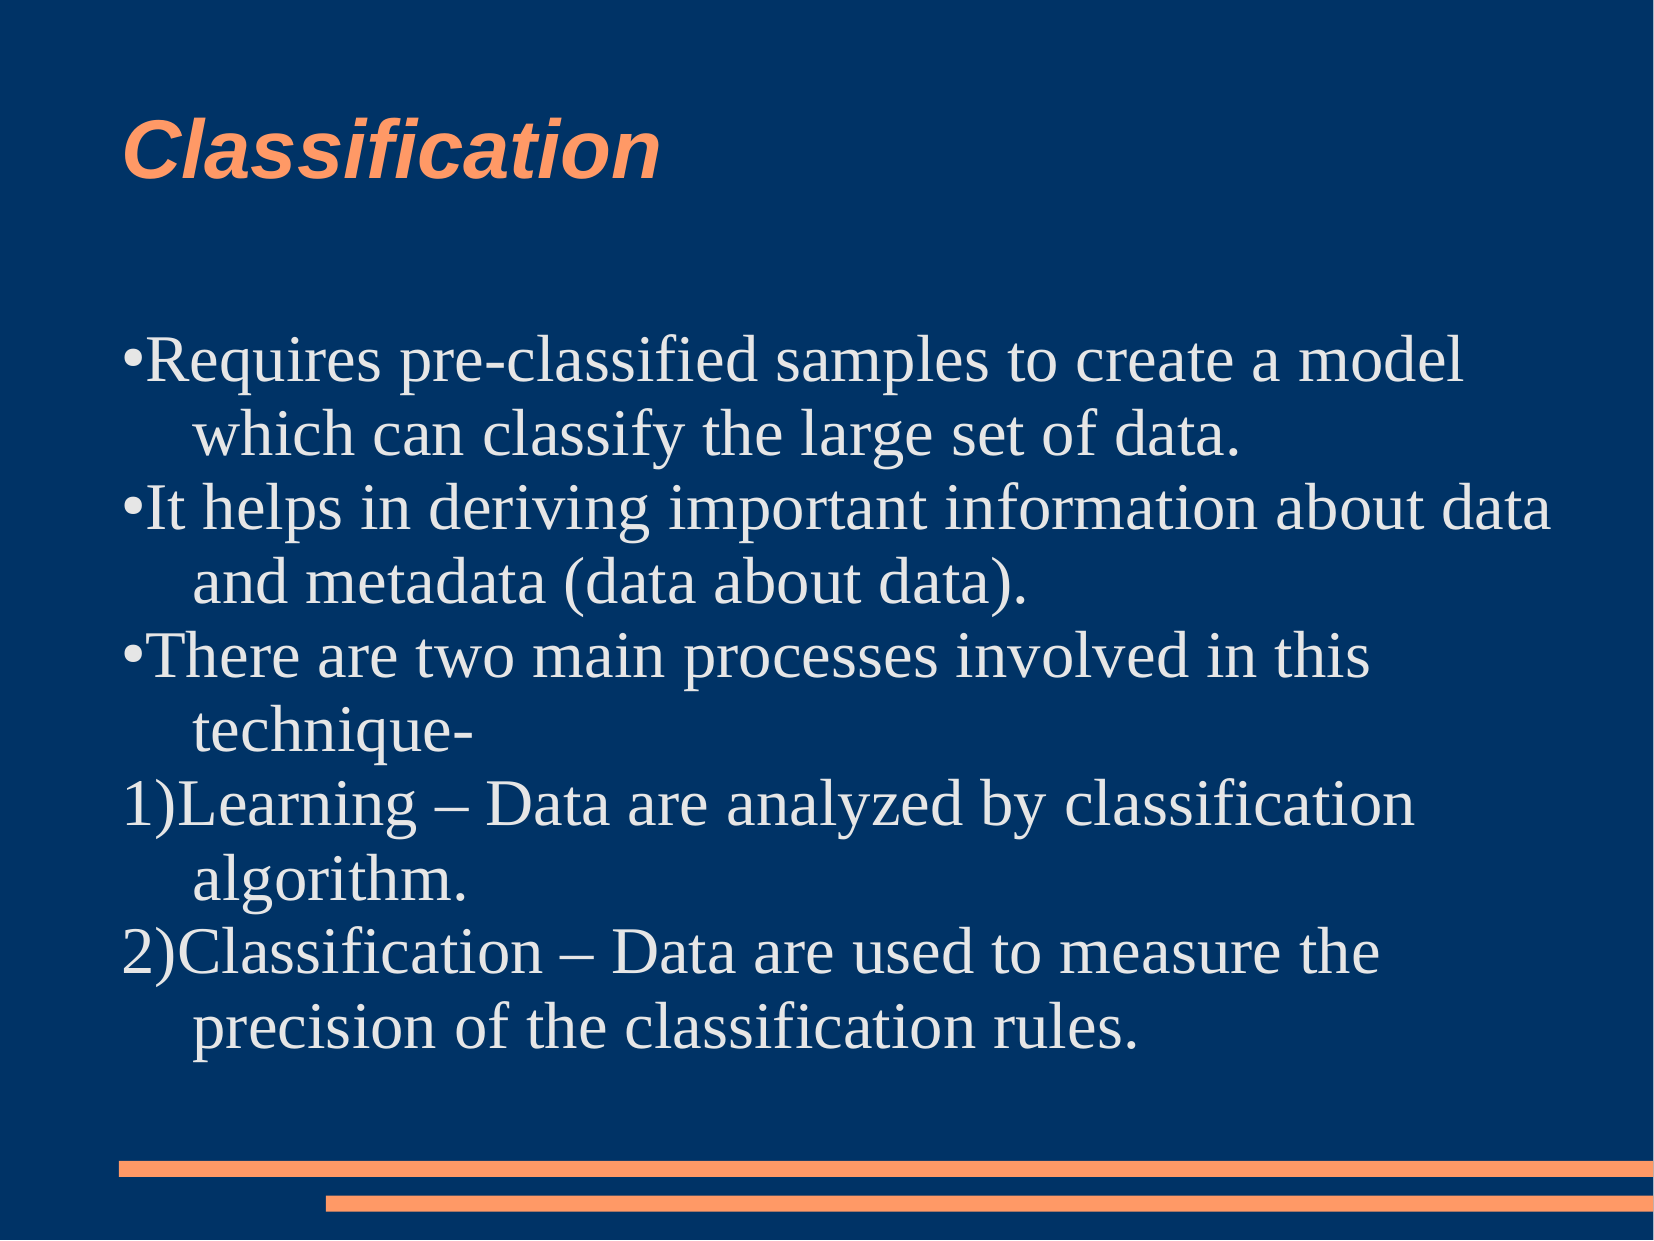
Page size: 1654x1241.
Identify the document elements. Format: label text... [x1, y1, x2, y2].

list Requires pre-classified samples to create a model which can classify the large set of data. It helps in deriving important information about data and metadata (data about data). There are two main processes involved in this technique- Learning – Data are analyzed by classification algorithm. Classification – Data are used to measure the precision of the classification rules. [121, 322, 1561, 1063]
title Classification [121, 46, 1534, 254]
